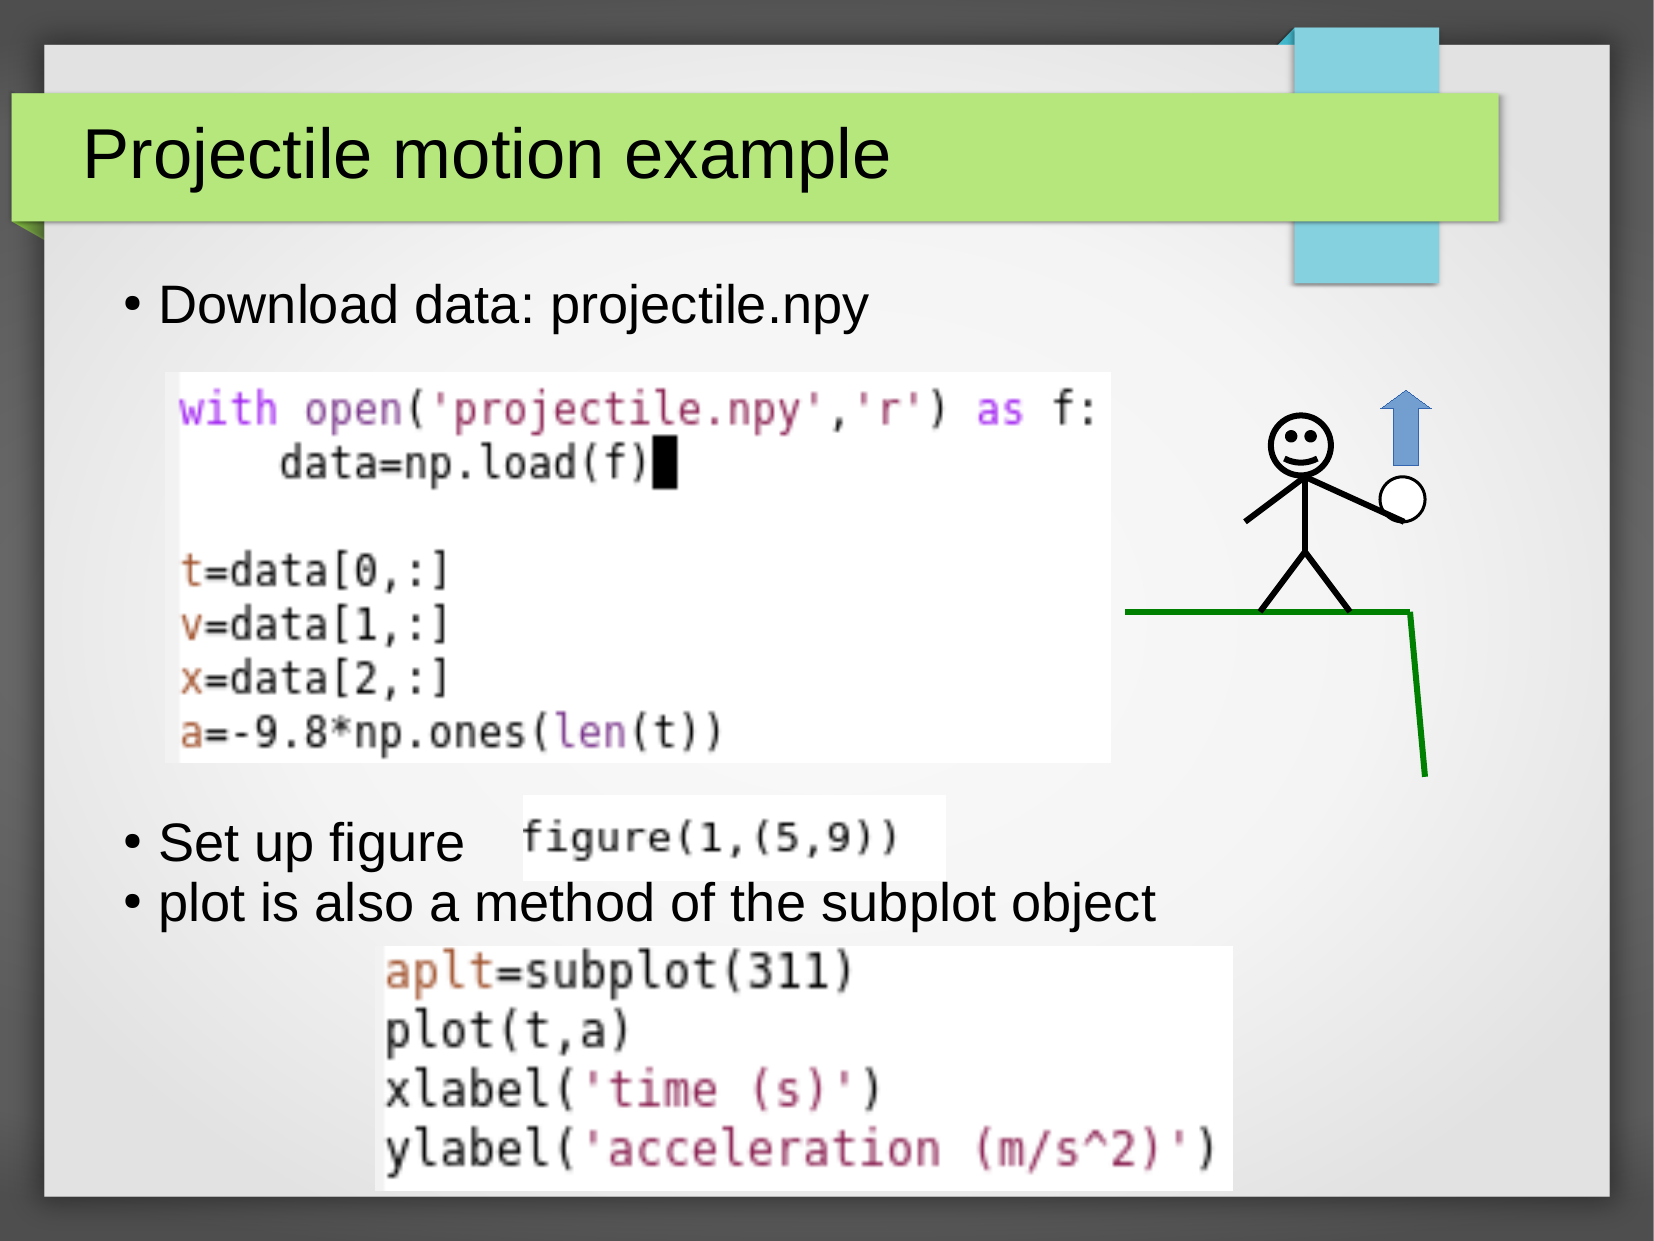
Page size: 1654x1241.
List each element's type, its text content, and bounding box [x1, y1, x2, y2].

text_box Download data: projectile.npy [108, 267, 886, 343]
title Projectile motion example [82, 94, 1264, 213]
picture [0, 0, 1654, 1241]
text_box [1380, 390, 1432, 466]
text_box Set up figure plot is also a method of the subplot object [108, 804, 1173, 941]
text_box [1380, 476, 1426, 522]
